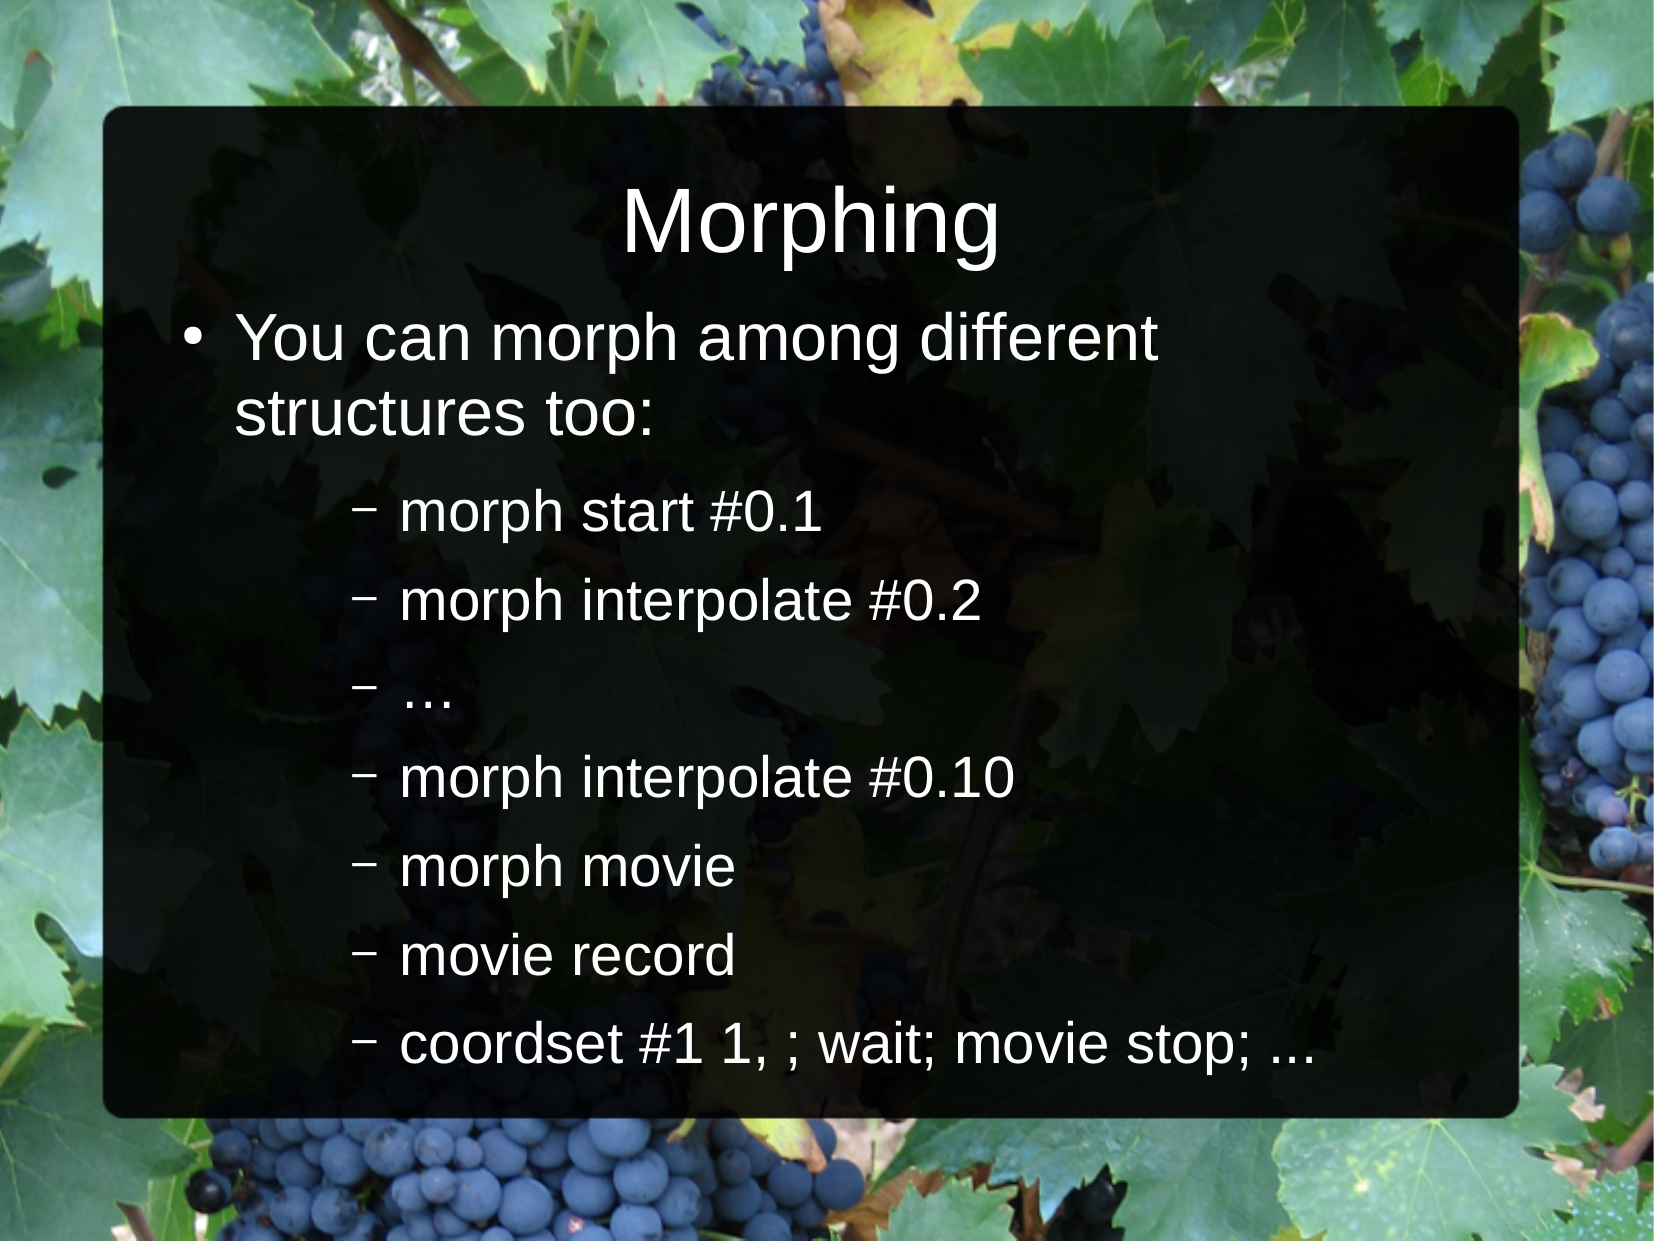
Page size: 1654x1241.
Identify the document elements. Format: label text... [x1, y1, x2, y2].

title Morphing [118, 125, 1506, 318]
picture [0, 0, 1654, 1241]
list You can morph among different structures too: morph start #0.1 morph interpolate #0.2 … morph interpolate #0.10 morph movie movie record coordset #1 1, ; wait; movie stop; ... [163, 300, 1463, 1104]
